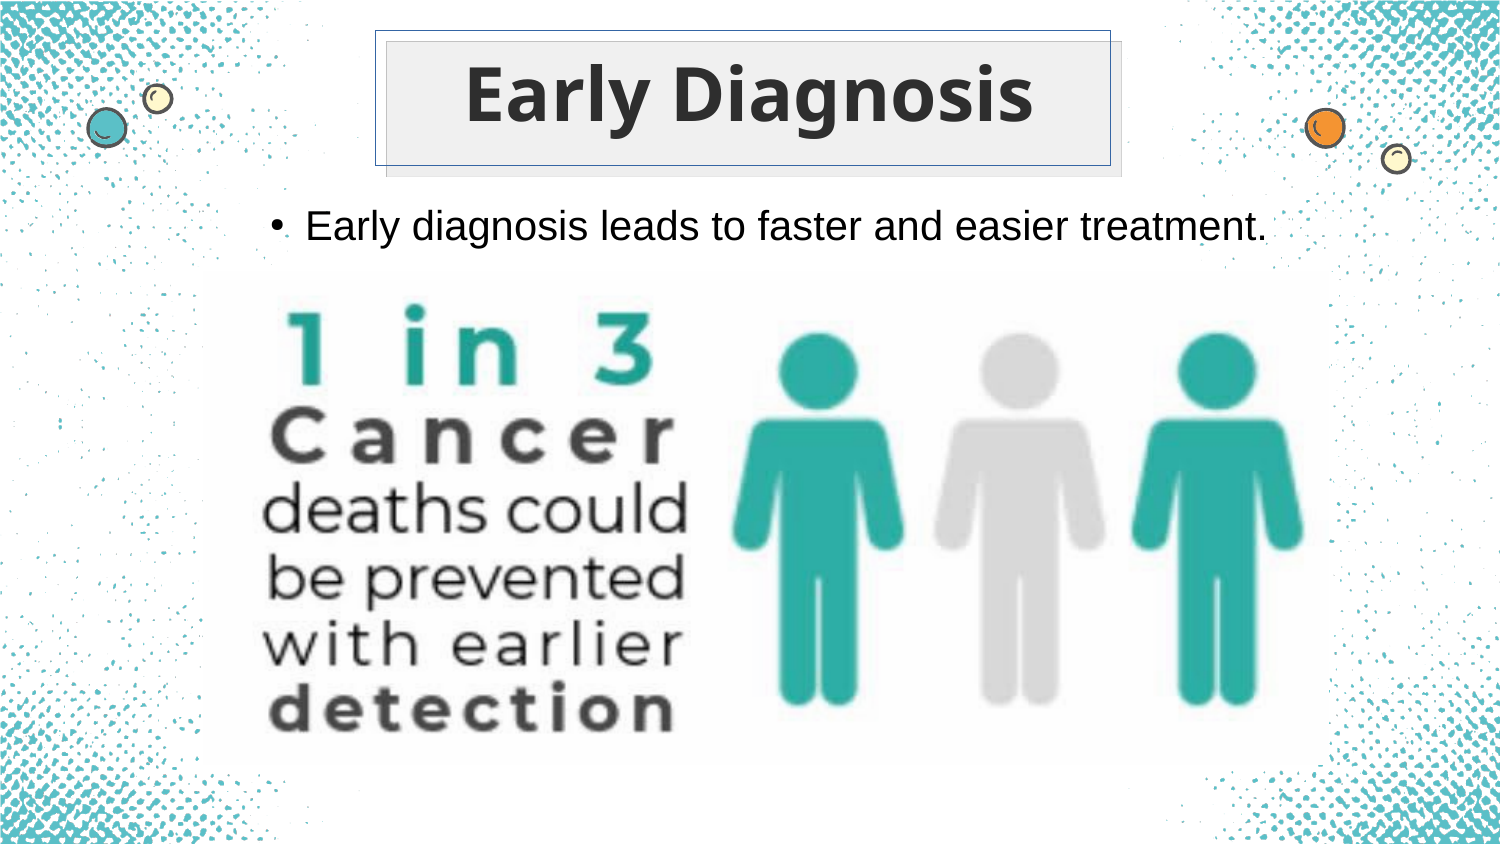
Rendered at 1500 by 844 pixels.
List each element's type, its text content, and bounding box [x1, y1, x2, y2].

picture [0, 0, 1500, 844]
title Early Diagnosis [100, 45, 375, 139]
text_box [375, 30, 1111, 166]
title Early Diagnosis [1111, 45, 1399, 139]
text_box Early diagnosis leads to faster and easier treatment. [255, 195, 1291, 303]
